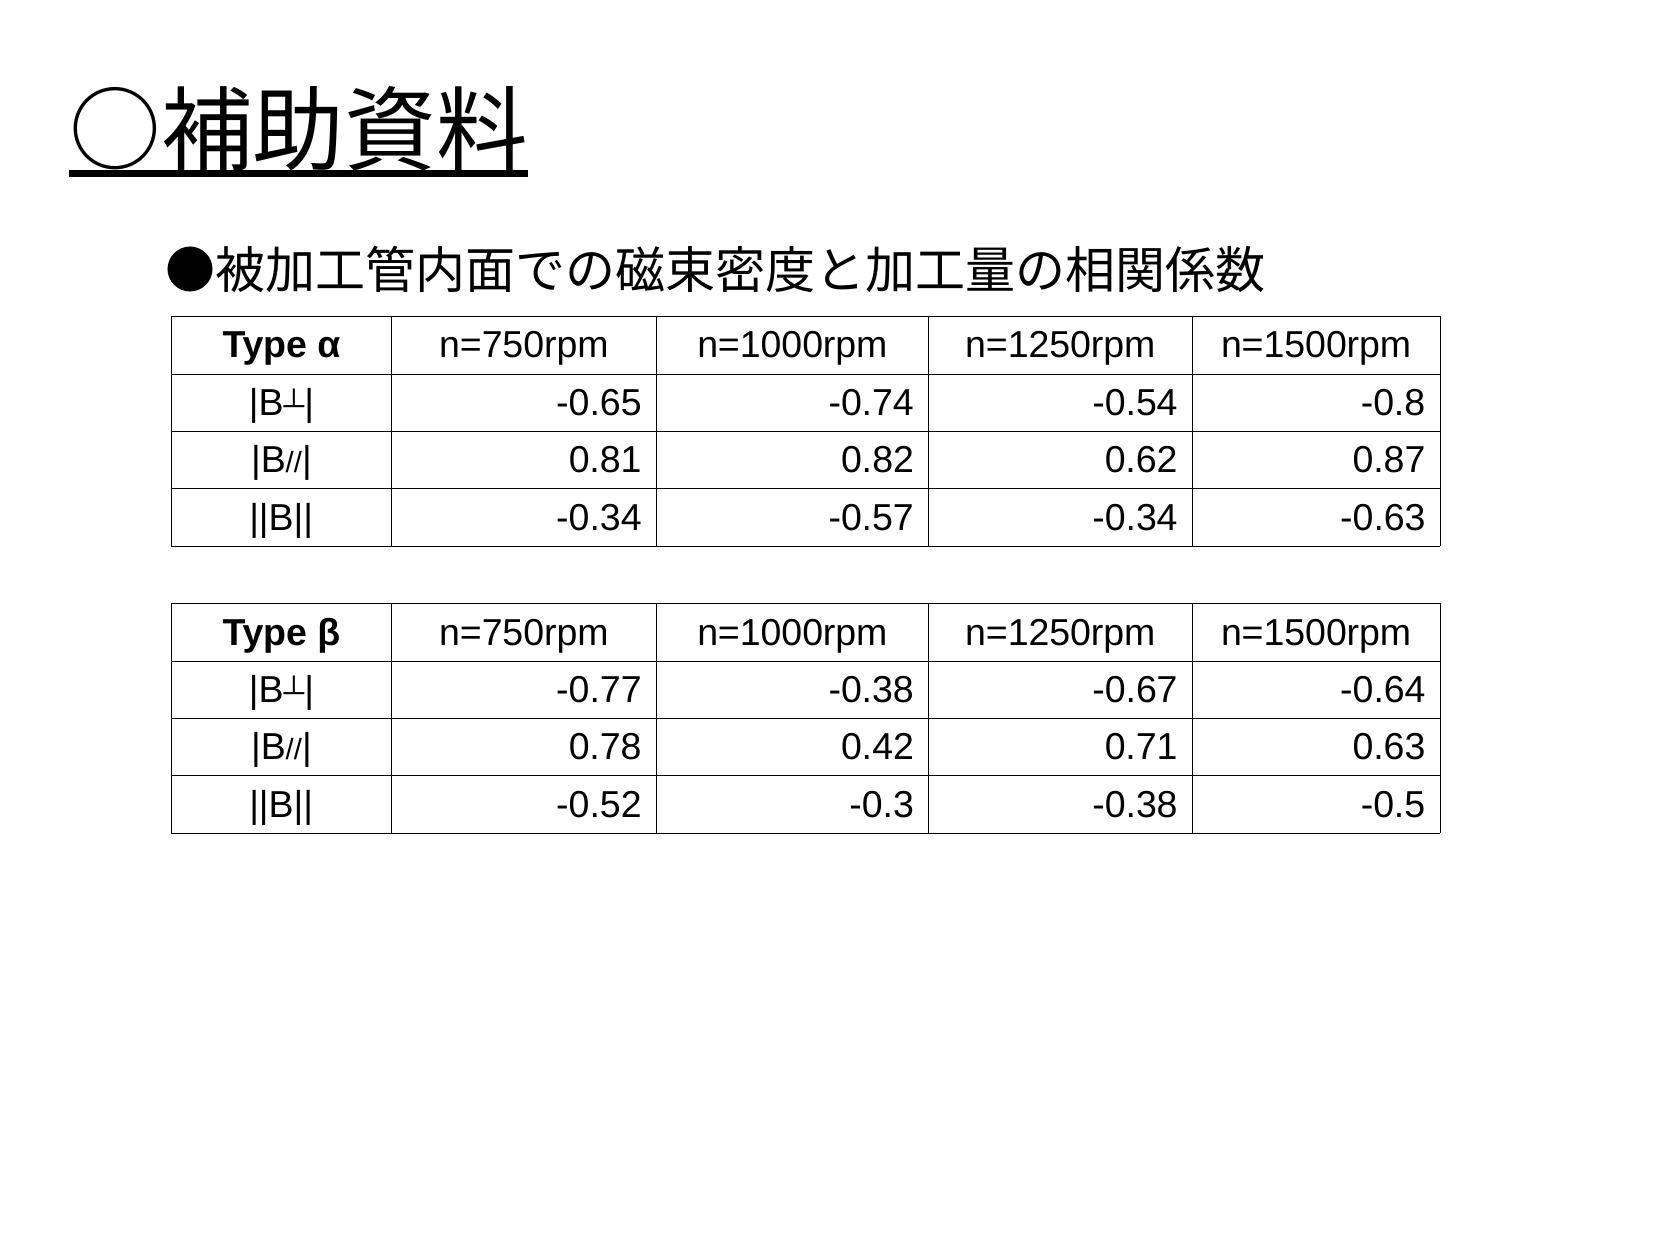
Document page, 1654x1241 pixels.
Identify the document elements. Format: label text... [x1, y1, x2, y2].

table_cell -0.74 [657, 375, 928, 431]
table_cell [656, 547, 929, 603]
table_cell 0.87 [1193, 432, 1440, 488]
table_header n=750rpm [392, 317, 656, 374]
table_cell -0.57 [657, 489, 928, 546]
table_cell [171, 547, 391, 603]
table_cell [1192, 547, 1440, 603]
table_cell -0.34 [392, 489, 656, 546]
table_header n=1500rpm [1193, 317, 1440, 374]
table_cell |B//| [172, 719, 391, 775]
table_cell -0.38 [929, 776, 1192, 833]
table_cell -0.5 [1193, 776, 1440, 833]
list ●被加工管内面での磁束密度と加工量の相関係数 [94, 230, 1453, 384]
table_cell -0.64 [1193, 662, 1440, 718]
table_cell 0.62 [929, 432, 1192, 488]
table_header Type α [172, 317, 391, 374]
table_cell n=750rpm [392, 604, 656, 661]
table_cell -0.77 [392, 662, 656, 718]
table_cell ||B|| [172, 776, 391, 833]
table_cell [391, 547, 656, 603]
table_cell Type β [172, 604, 391, 661]
table_cell n=1000rpm [657, 604, 928, 661]
table_cell 0.81 [392, 432, 656, 488]
table_cell 0.42 [657, 719, 928, 775]
title ○補助資料 [69, 19, 1558, 227]
table_cell -0.52 [392, 776, 656, 833]
table_cell 0.71 [929, 719, 1192, 775]
table_cell -0.34 [929, 489, 1192, 546]
table_cell ||B|| [172, 489, 391, 546]
table_cell -0.38 [657, 662, 928, 718]
table_cell -0.54 [929, 375, 1192, 431]
table_cell |B┴| [172, 662, 391, 718]
table_cell n=1250rpm [929, 604, 1192, 661]
table_cell 0.63 [1193, 719, 1440, 775]
table_cell -0.3 [657, 776, 928, 833]
table_cell -0.65 [392, 375, 656, 431]
table_cell -0.63 [1193, 489, 1440, 546]
table_header n=1000rpm [657, 317, 928, 374]
table_cell n=1500rpm [1193, 604, 1440, 661]
table_cell -0.67 [929, 662, 1192, 718]
table_cell [929, 547, 1192, 603]
table_header n=1250rpm [929, 317, 1192, 374]
table_cell -0.8 [1193, 375, 1440, 431]
table_cell 0.82 [657, 432, 928, 488]
table_cell |B//| [172, 432, 391, 488]
table_cell |B┴| [172, 375, 391, 431]
table_cell 0.78 [392, 719, 656, 775]
